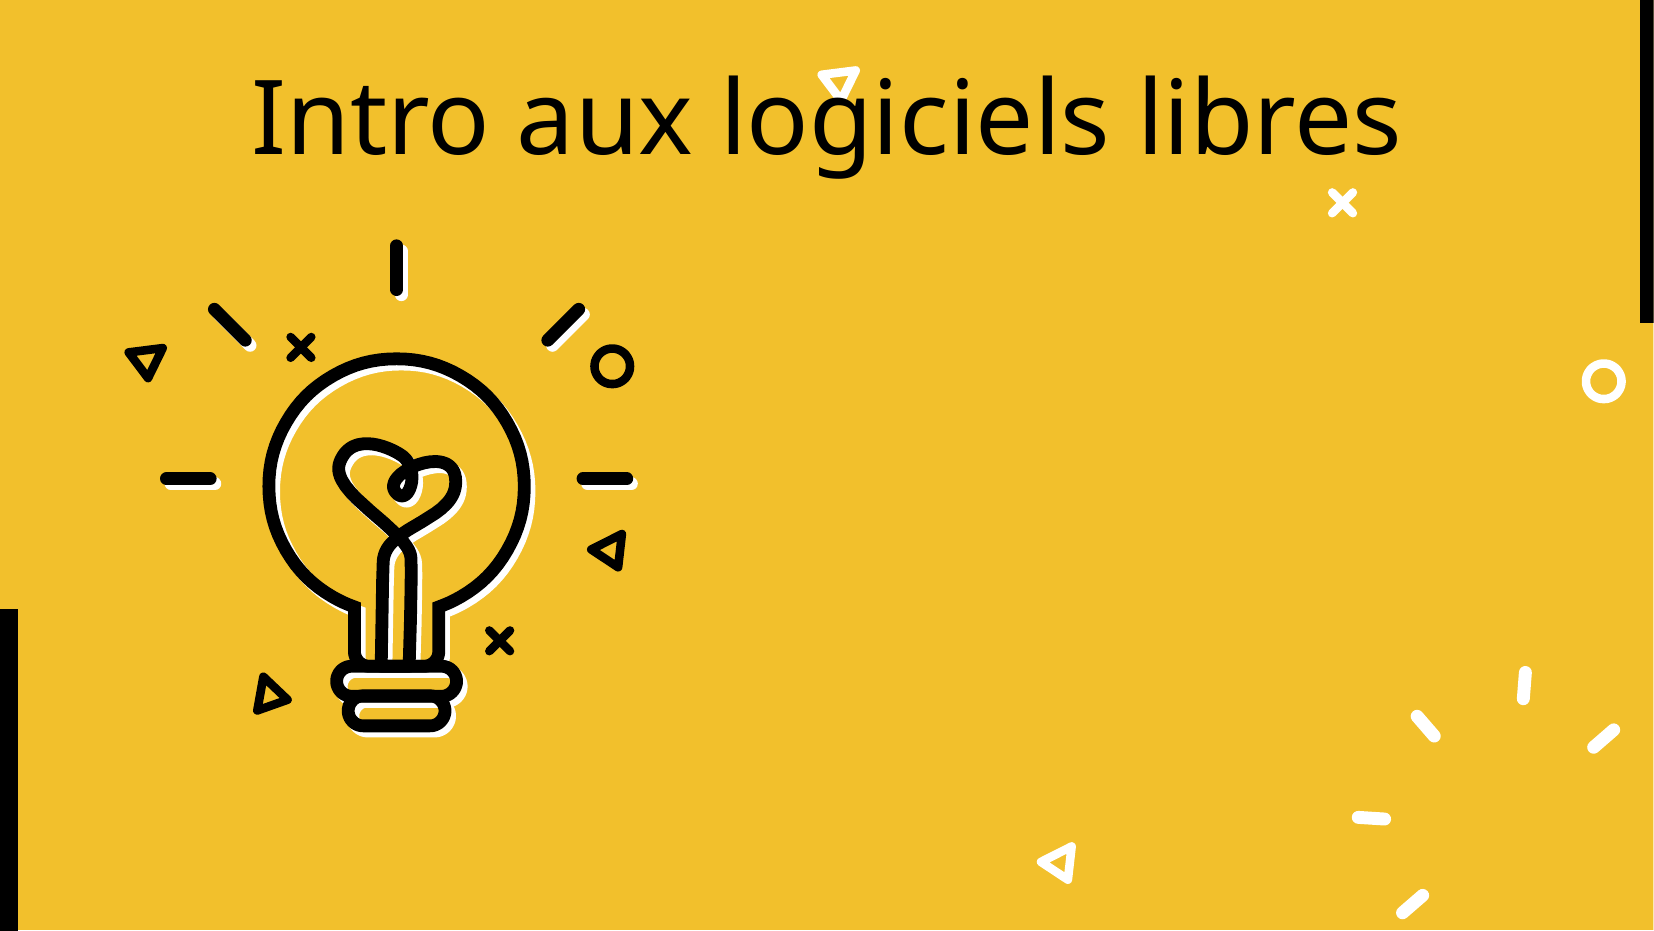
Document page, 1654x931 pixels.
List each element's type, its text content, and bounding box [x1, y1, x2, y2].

title Intro aux logiciels libres [82, 37, 1571, 193]
